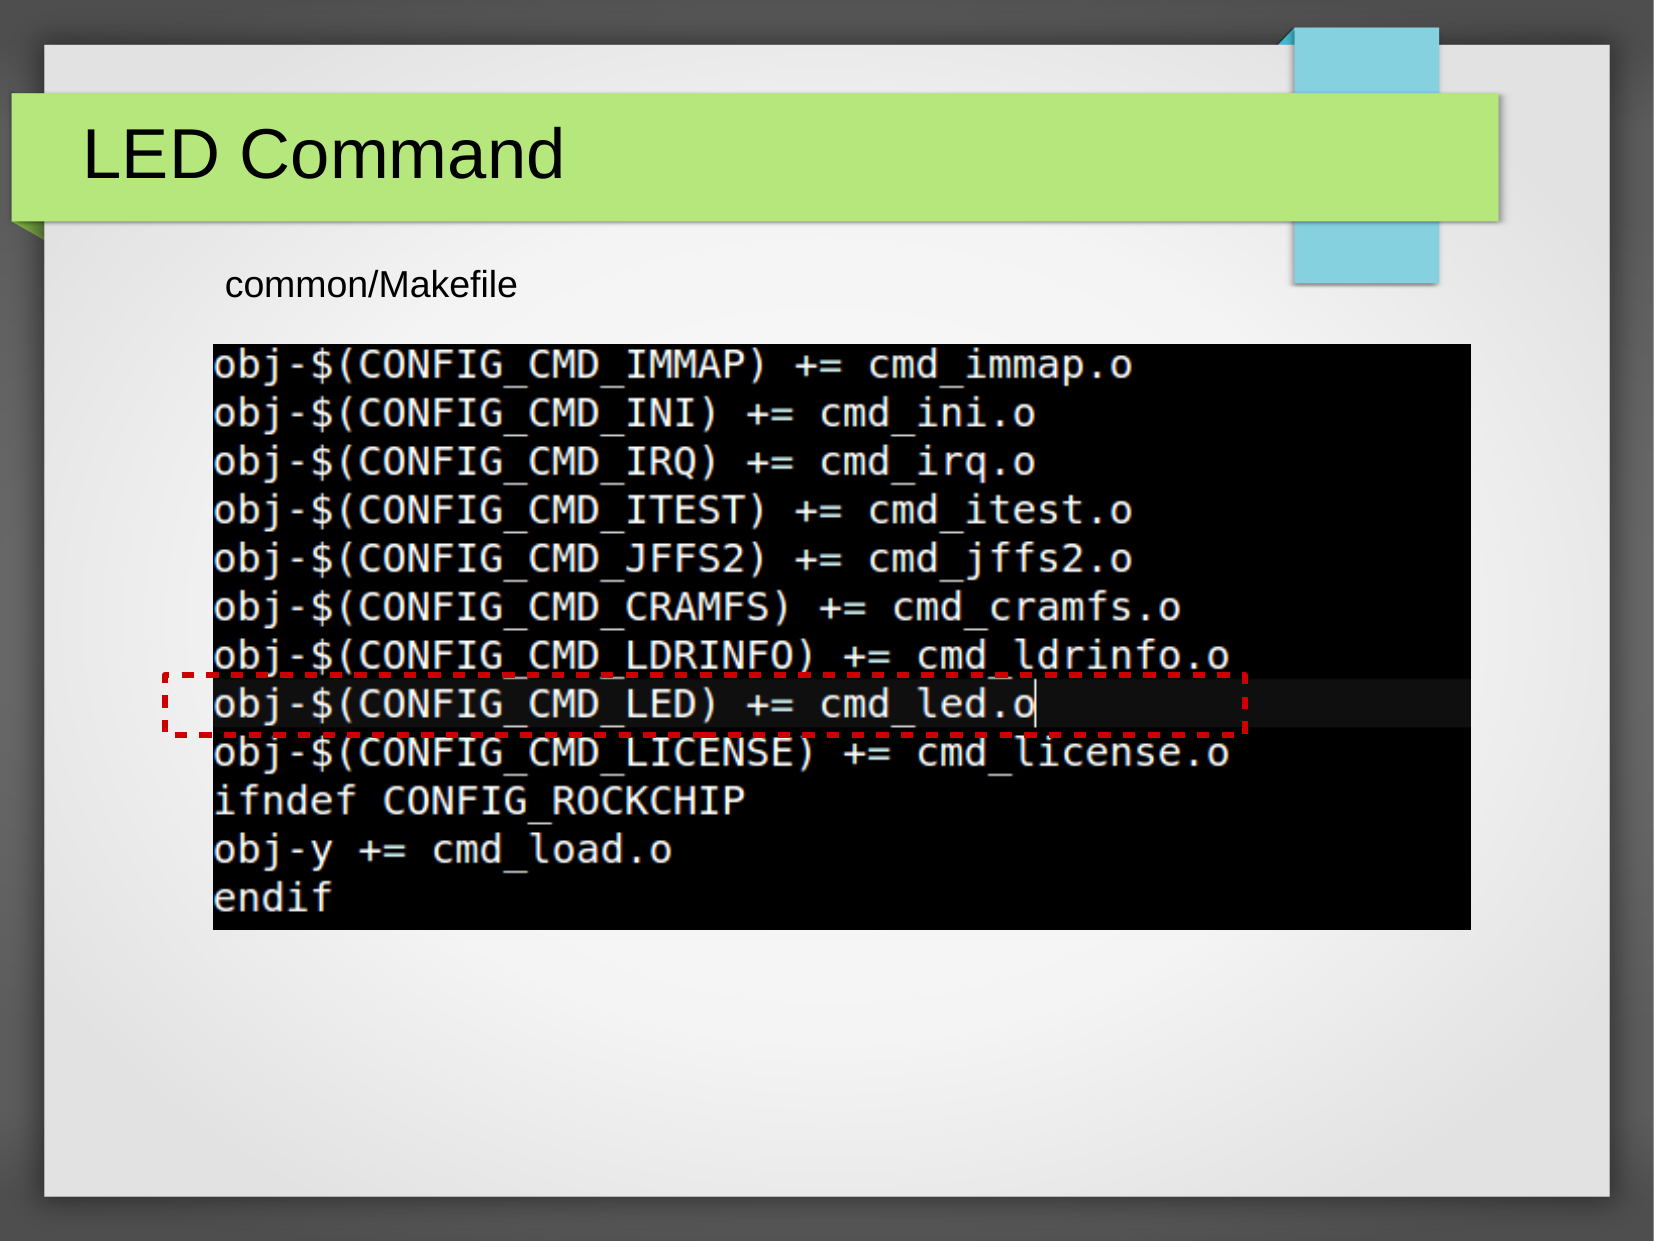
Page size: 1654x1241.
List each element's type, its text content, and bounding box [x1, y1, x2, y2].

picture [0, 0, 1654, 1241]
title LED Command [82, 94, 1264, 213]
text_box common/Makefile [210, 256, 901, 314]
